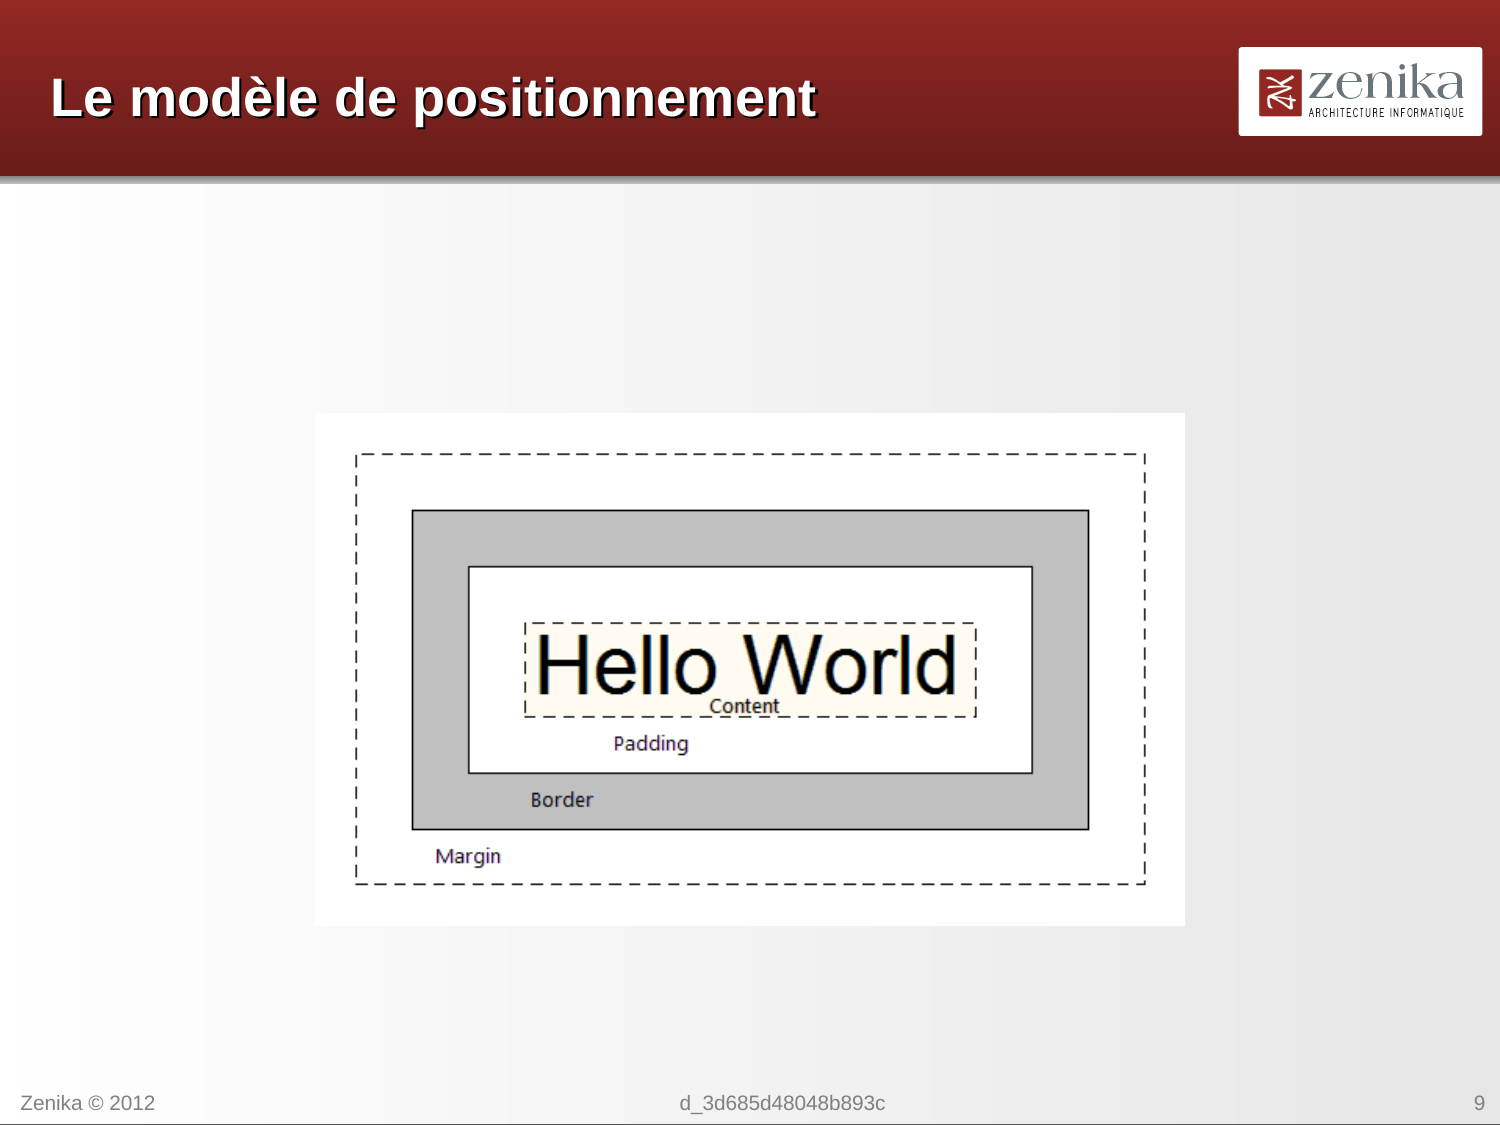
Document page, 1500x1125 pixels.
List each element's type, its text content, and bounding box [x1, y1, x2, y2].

picture [315, 413, 1185, 926]
title Le modèle de positionnement [50, 15, 1206, 180]
picture [1257, 58, 1464, 125]
